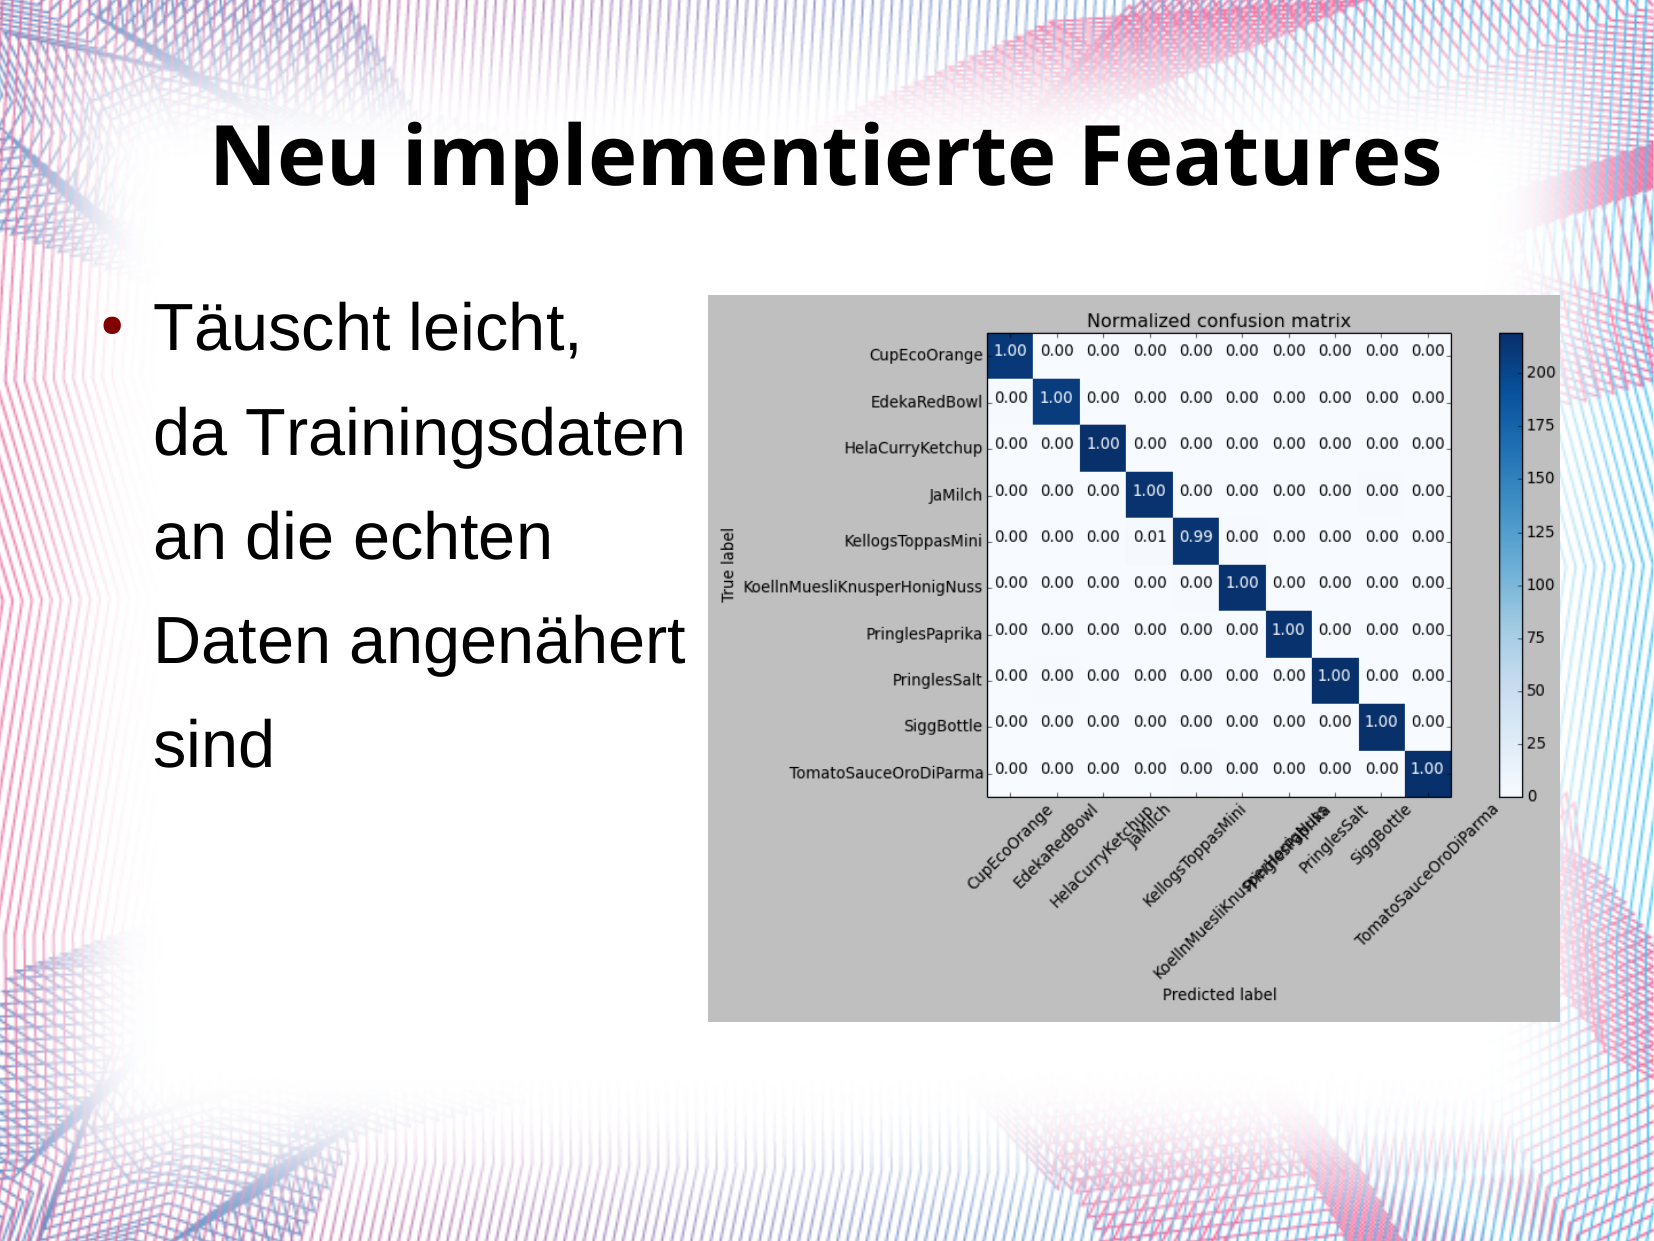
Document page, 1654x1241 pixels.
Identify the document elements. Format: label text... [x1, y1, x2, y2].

list Täuscht leicht, da Trainingsdaten an die echten Daten angenähert sind [82, 290, 1571, 1109]
picture [0, 0, 1654, 1241]
title Neu implementierte Features [82, 49, 1571, 257]
